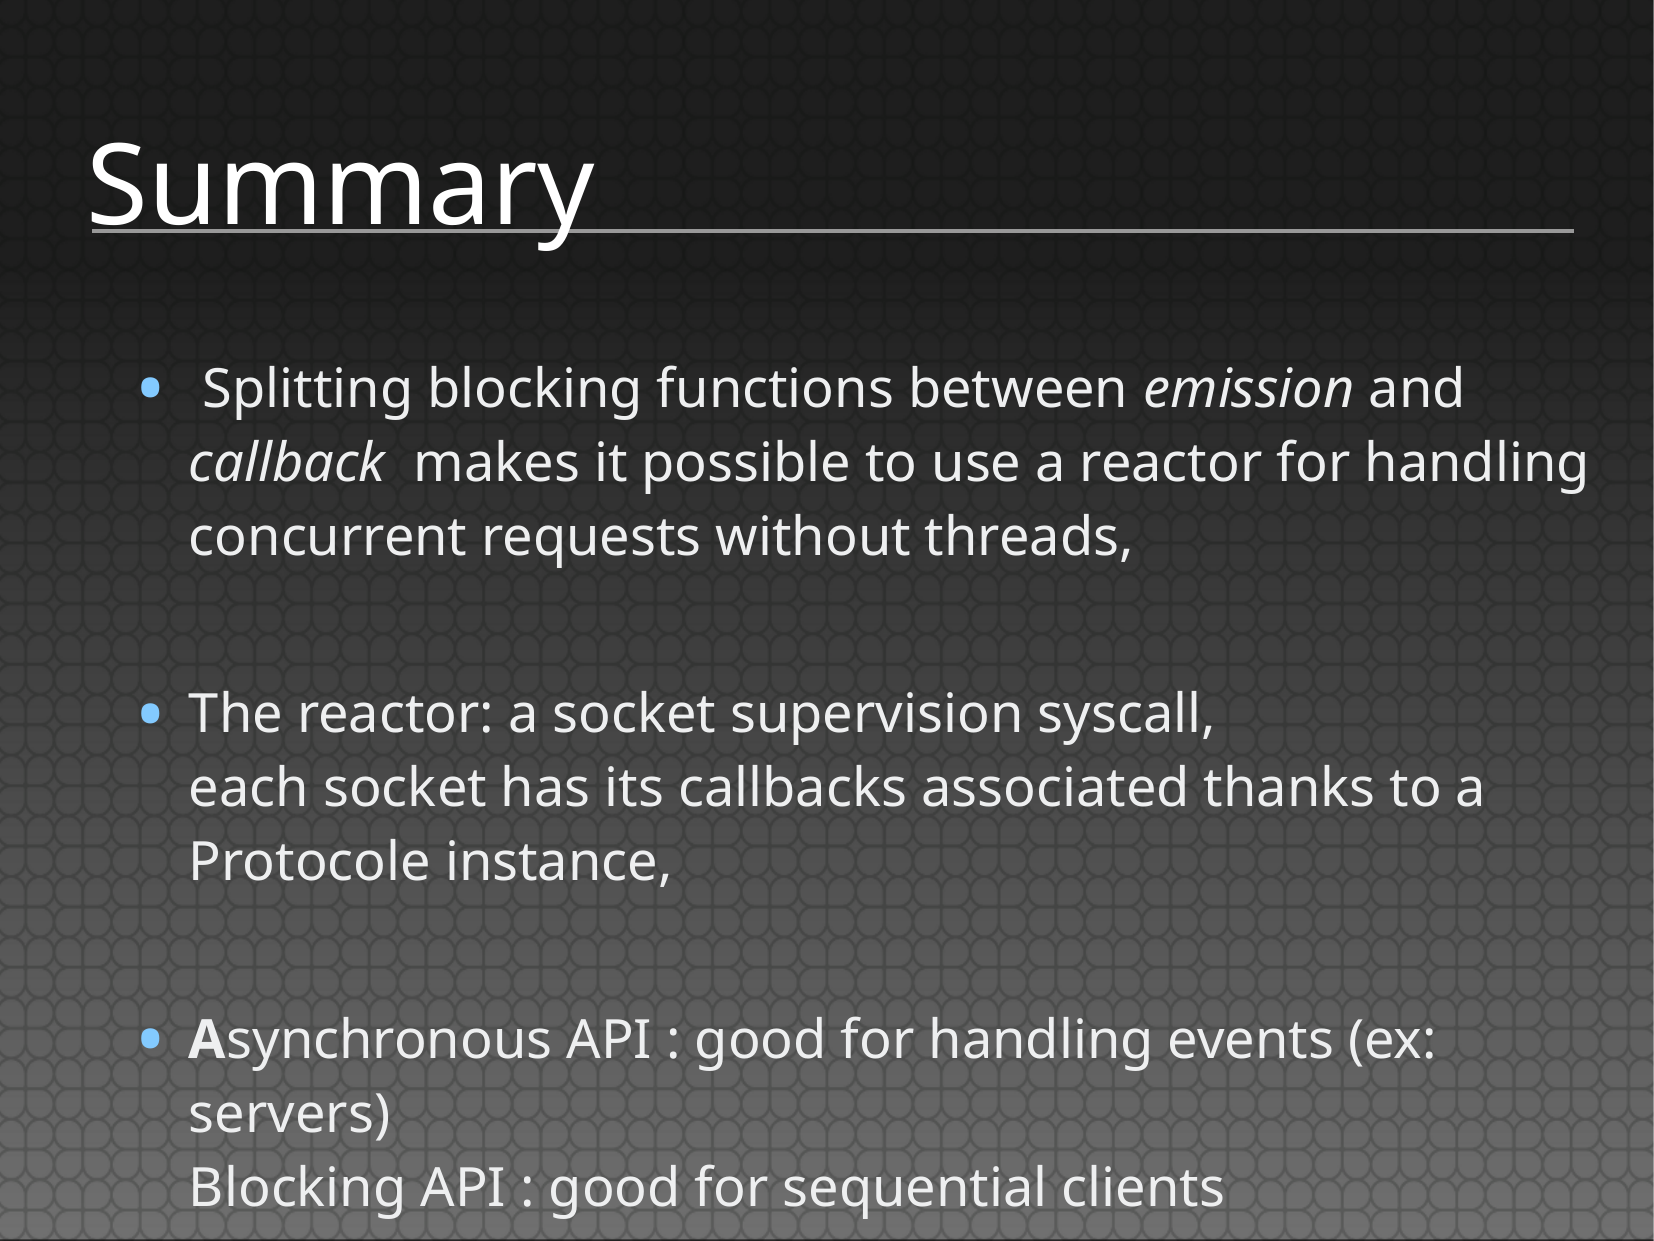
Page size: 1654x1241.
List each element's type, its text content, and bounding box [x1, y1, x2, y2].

list Splitting blocking functions between emission and callback makes it possible to use a reactor for handling concurrent requests without threads, The reactor: a socket supervision syscall, each socket has its callbacks associated thanks to a Protocole instance, Asynchronous API : good for handling events (ex: servers) Blocking API : good for sequential clients [118, 349, 1607, 1153]
title Summary [86, 84, 1576, 277]
picture [0, 0, 1654, 1241]
